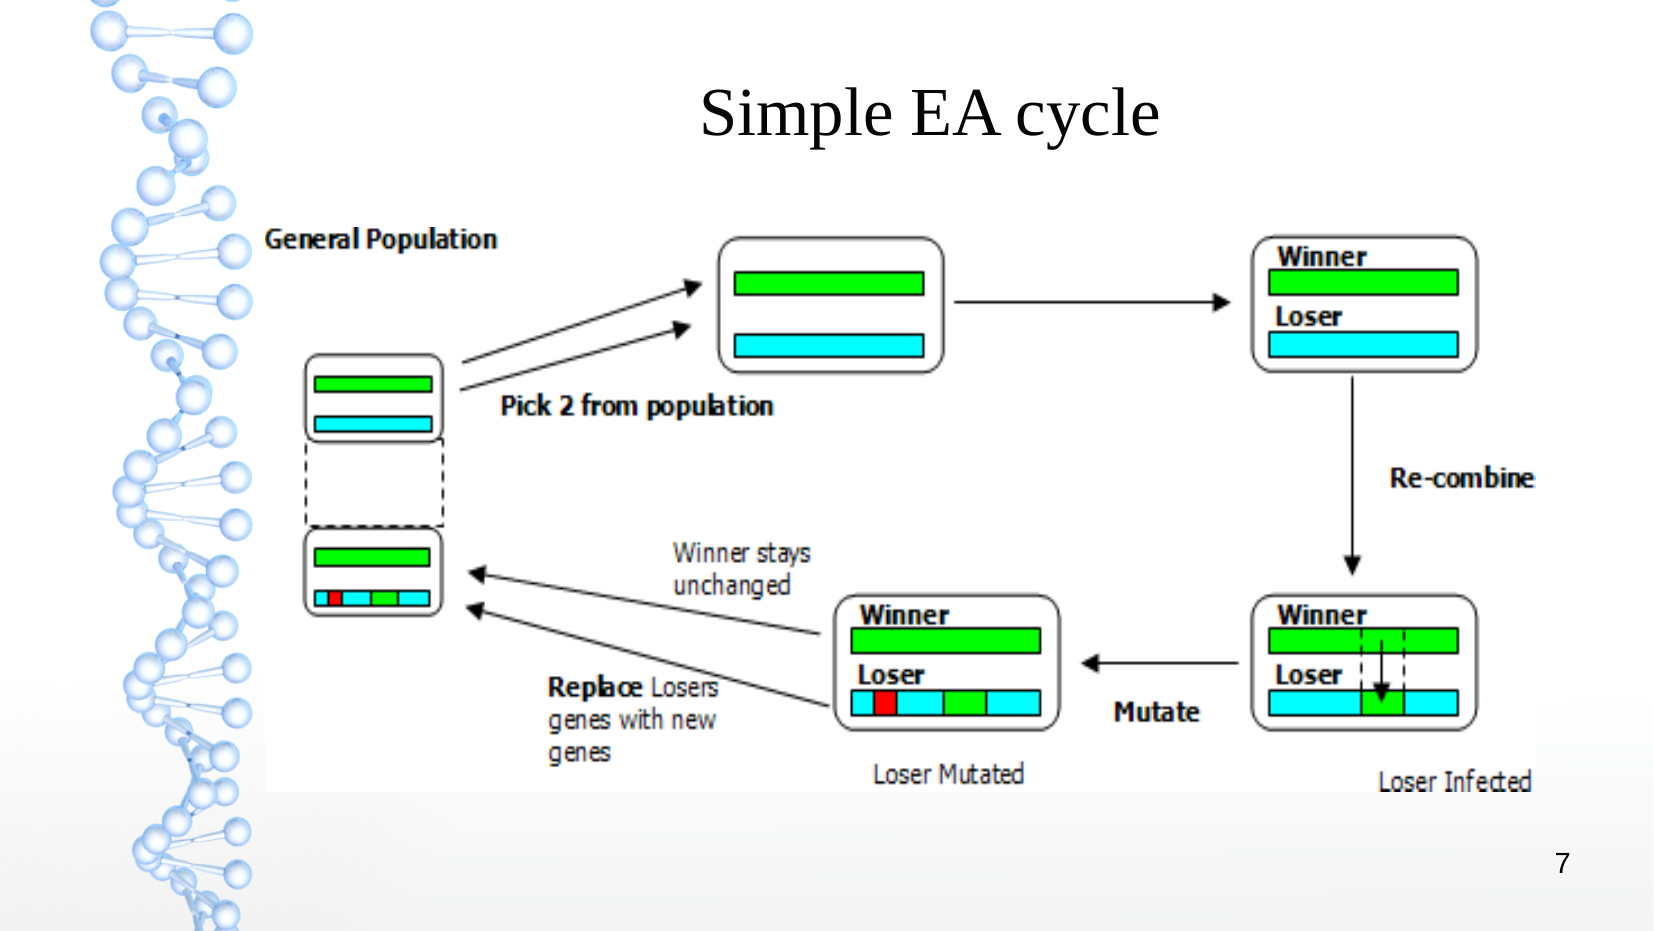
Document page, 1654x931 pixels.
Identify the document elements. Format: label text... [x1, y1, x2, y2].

picture [0, 0, 1654, 931]
title Simple EA cycle [265, 35, 1595, 189]
